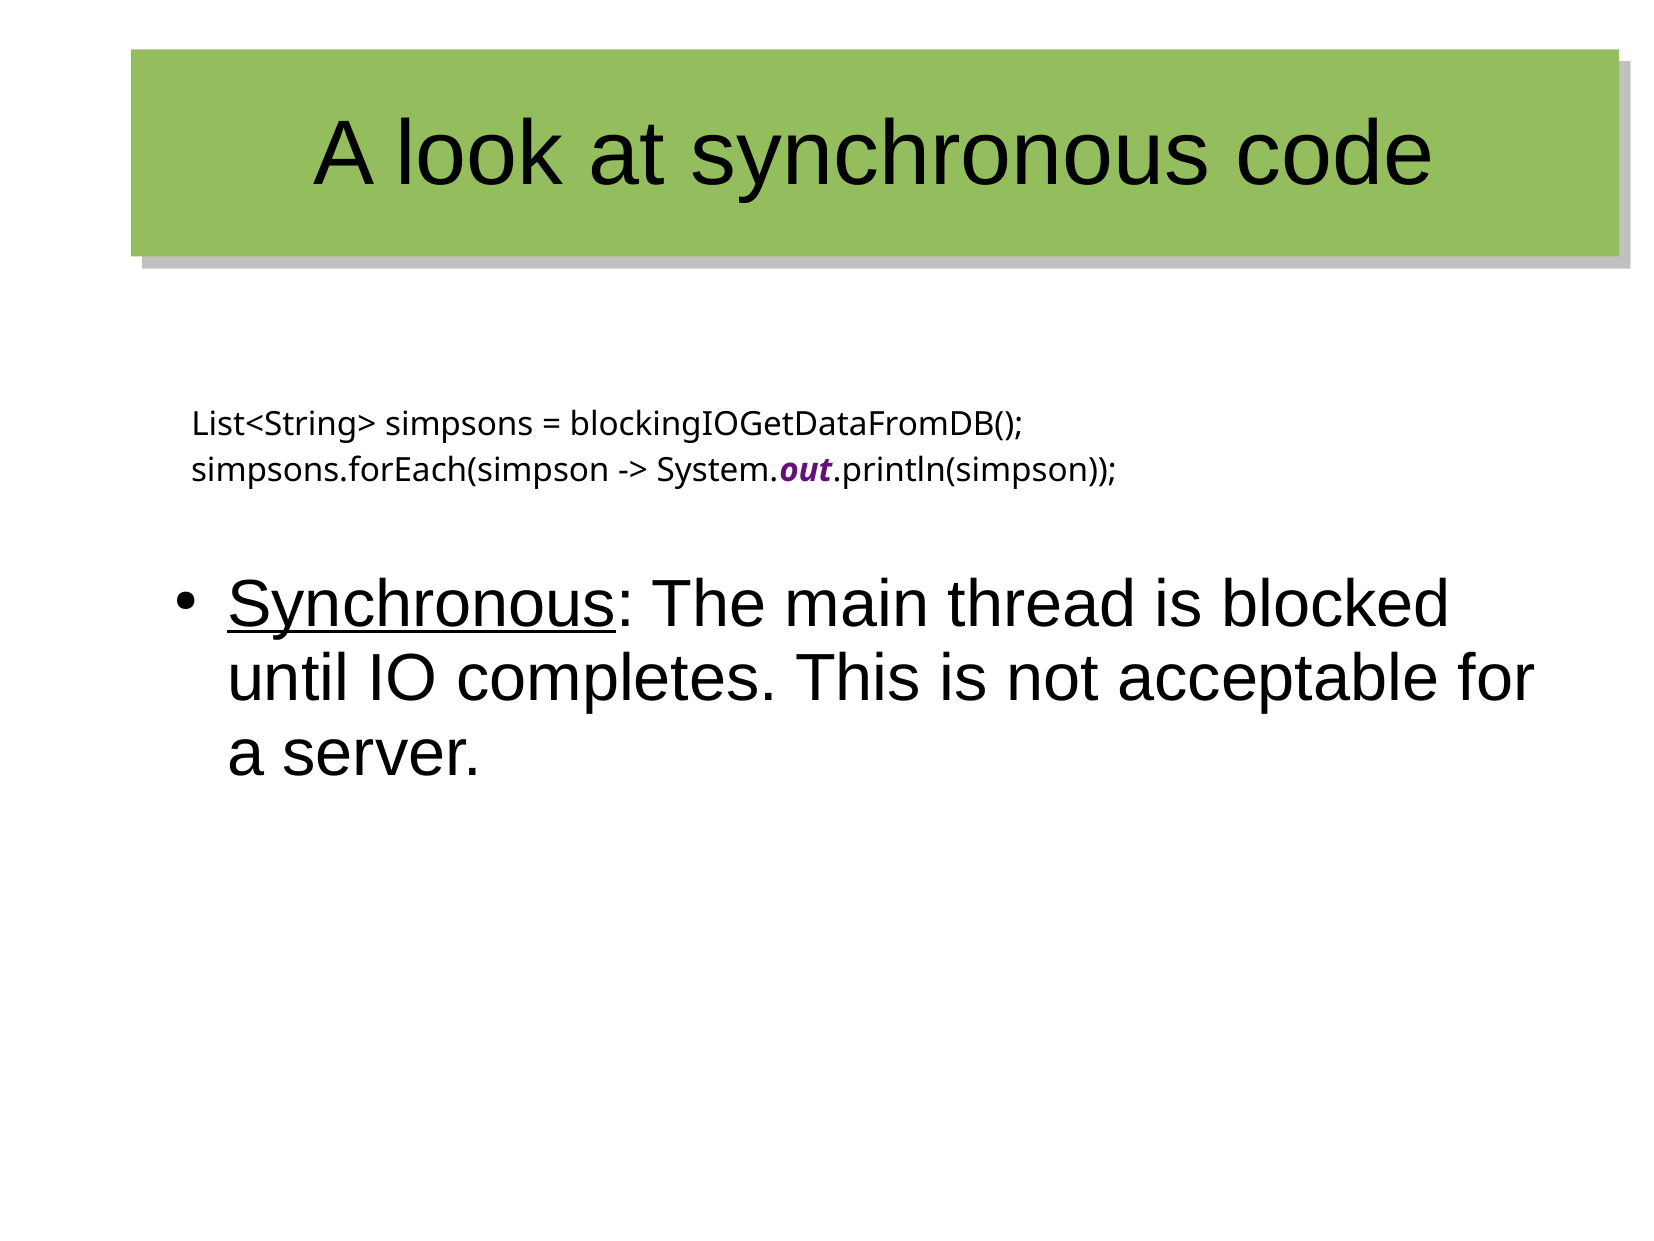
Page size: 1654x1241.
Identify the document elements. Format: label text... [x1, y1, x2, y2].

title A look at synchronous code [130, 49, 1620, 257]
list List<String> simpsons = blockingIOGetDataFromDB(); simpsons.forEach(simpson -> System.out.println(simpson)); Synchronous: The main thread is blocked until IO completes. This is not acceptable for a server. [82, 296, 1571, 1016]
